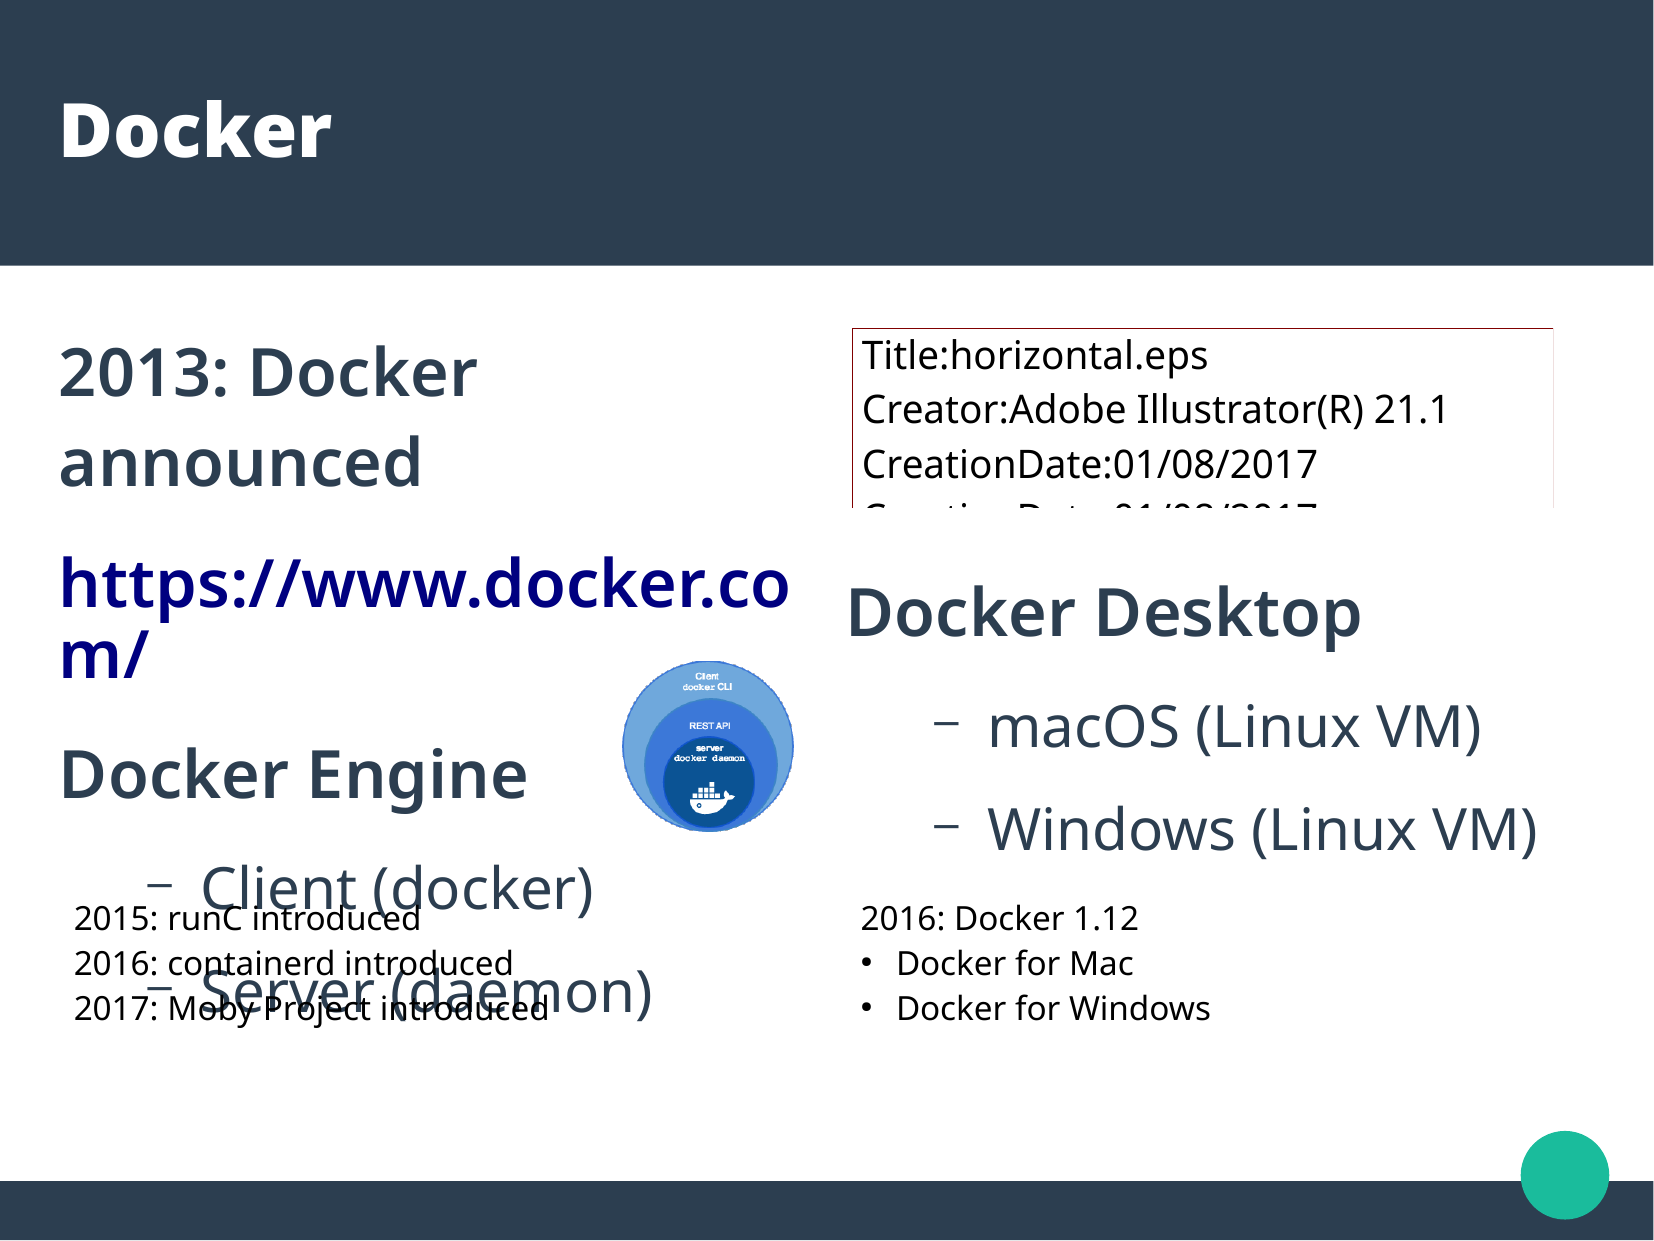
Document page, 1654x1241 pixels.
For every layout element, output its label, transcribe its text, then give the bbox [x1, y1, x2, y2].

text_box 2015: runC introduced 2016: containerd introduced 2017: Moby Project introduced [59, 887, 674, 1028]
title Docker [59, 49, 1595, 207]
text_box 2016: Docker 1.12 Docker for Mac Docker for Windows [845, 887, 1460, 1028]
picture [615, 661, 804, 846]
list 2013: Docker announced https://www.docker.com/ Docker Engine Client (docker) Server (daemon) [59, 324, 809, 1152]
picture [849, 325, 1554, 508]
list Docker Desktop macOS (Linux VM) Windows (Linux VM) [845, 324, 1596, 1152]
